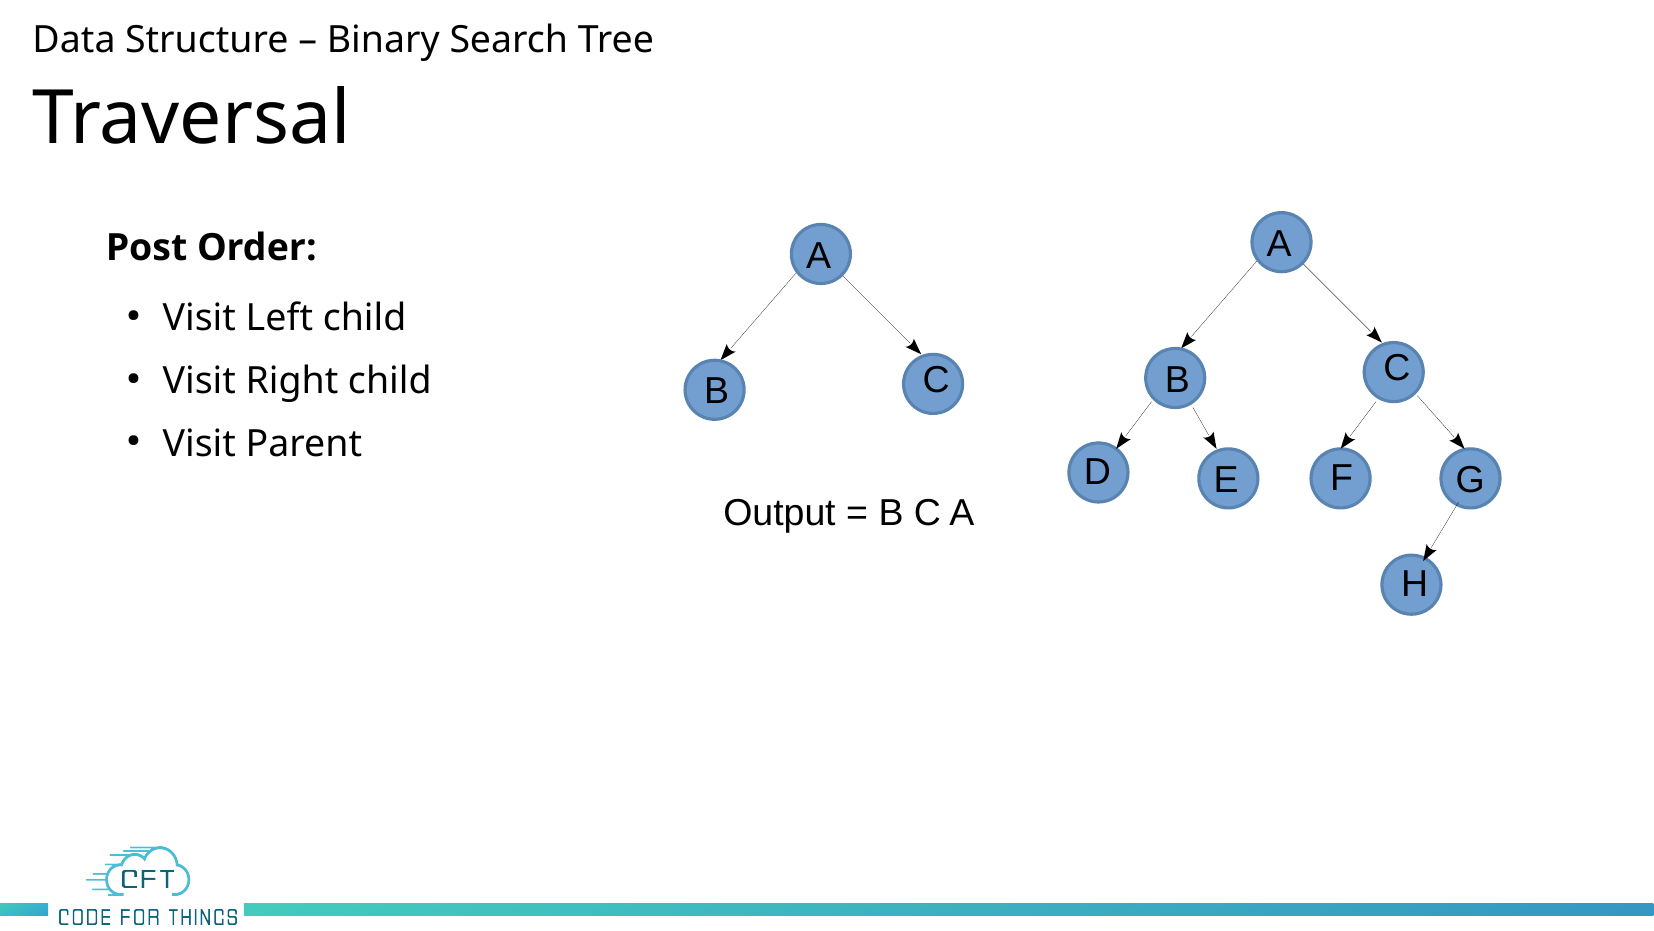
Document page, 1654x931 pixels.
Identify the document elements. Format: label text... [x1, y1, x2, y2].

text_box G [1440, 451, 1496, 508]
text_box F [1315, 448, 1371, 506]
text_box [1124, 457, 1129, 488]
text_box E [1198, 451, 1254, 508]
text_box [1254, 463, 1258, 494]
text_box A [1251, 214, 1307, 272]
text_box B [1150, 350, 1205, 408]
text_box A [791, 226, 846, 284]
text_box [1364, 357, 1368, 387]
text_box [846, 238, 851, 270]
picture [59, 846, 237, 925]
text_box C [907, 350, 963, 408]
text_box Visit Left child Visit Right child Visit Parent [112, 283, 550, 453]
text_box C [1368, 338, 1424, 396]
text_box Post Order: [91, 212, 461, 271]
text_box [1311, 463, 1315, 494]
text_box [1376, 396, 1412, 402]
text_box [1496, 463, 1501, 494]
text_box Output = B C A [708, 484, 990, 542]
text_box H [1386, 555, 1441, 612]
text_box [685, 374, 689, 405]
text_box [1381, 569, 1386, 600]
text_box [1145, 362, 1150, 394]
title Data Structure – Binary Search Tree Traversal [32, 12, 1184, 166]
text_box [903, 370, 907, 398]
text_box [916, 408, 951, 414]
text_box [1307, 227, 1312, 258]
text_box D [1068, 442, 1124, 500]
text_box B [689, 362, 745, 420]
